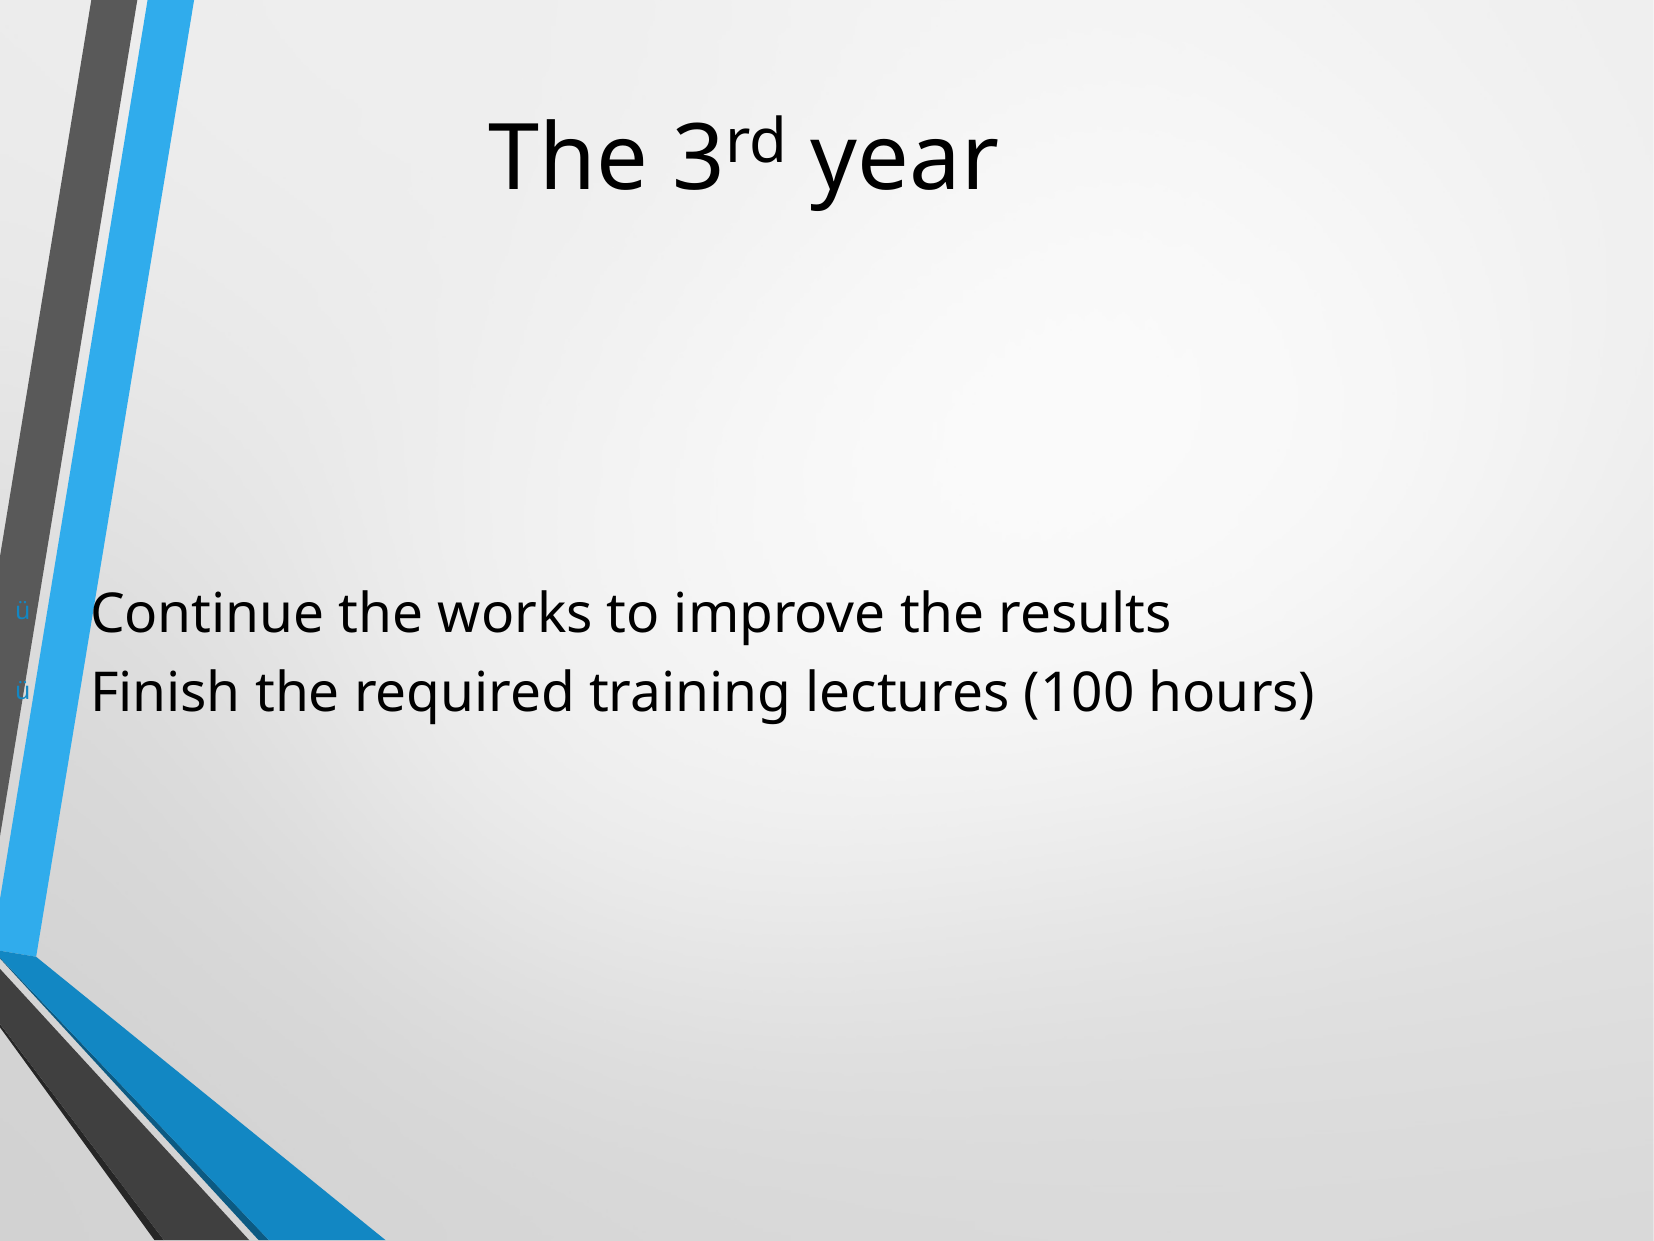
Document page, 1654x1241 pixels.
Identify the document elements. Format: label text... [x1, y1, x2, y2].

title The 3rd year [0, 49, 1489, 257]
list Continue the works to improve the results Finish the required training lectures (100 hours) [0, 290, 1489, 1010]
